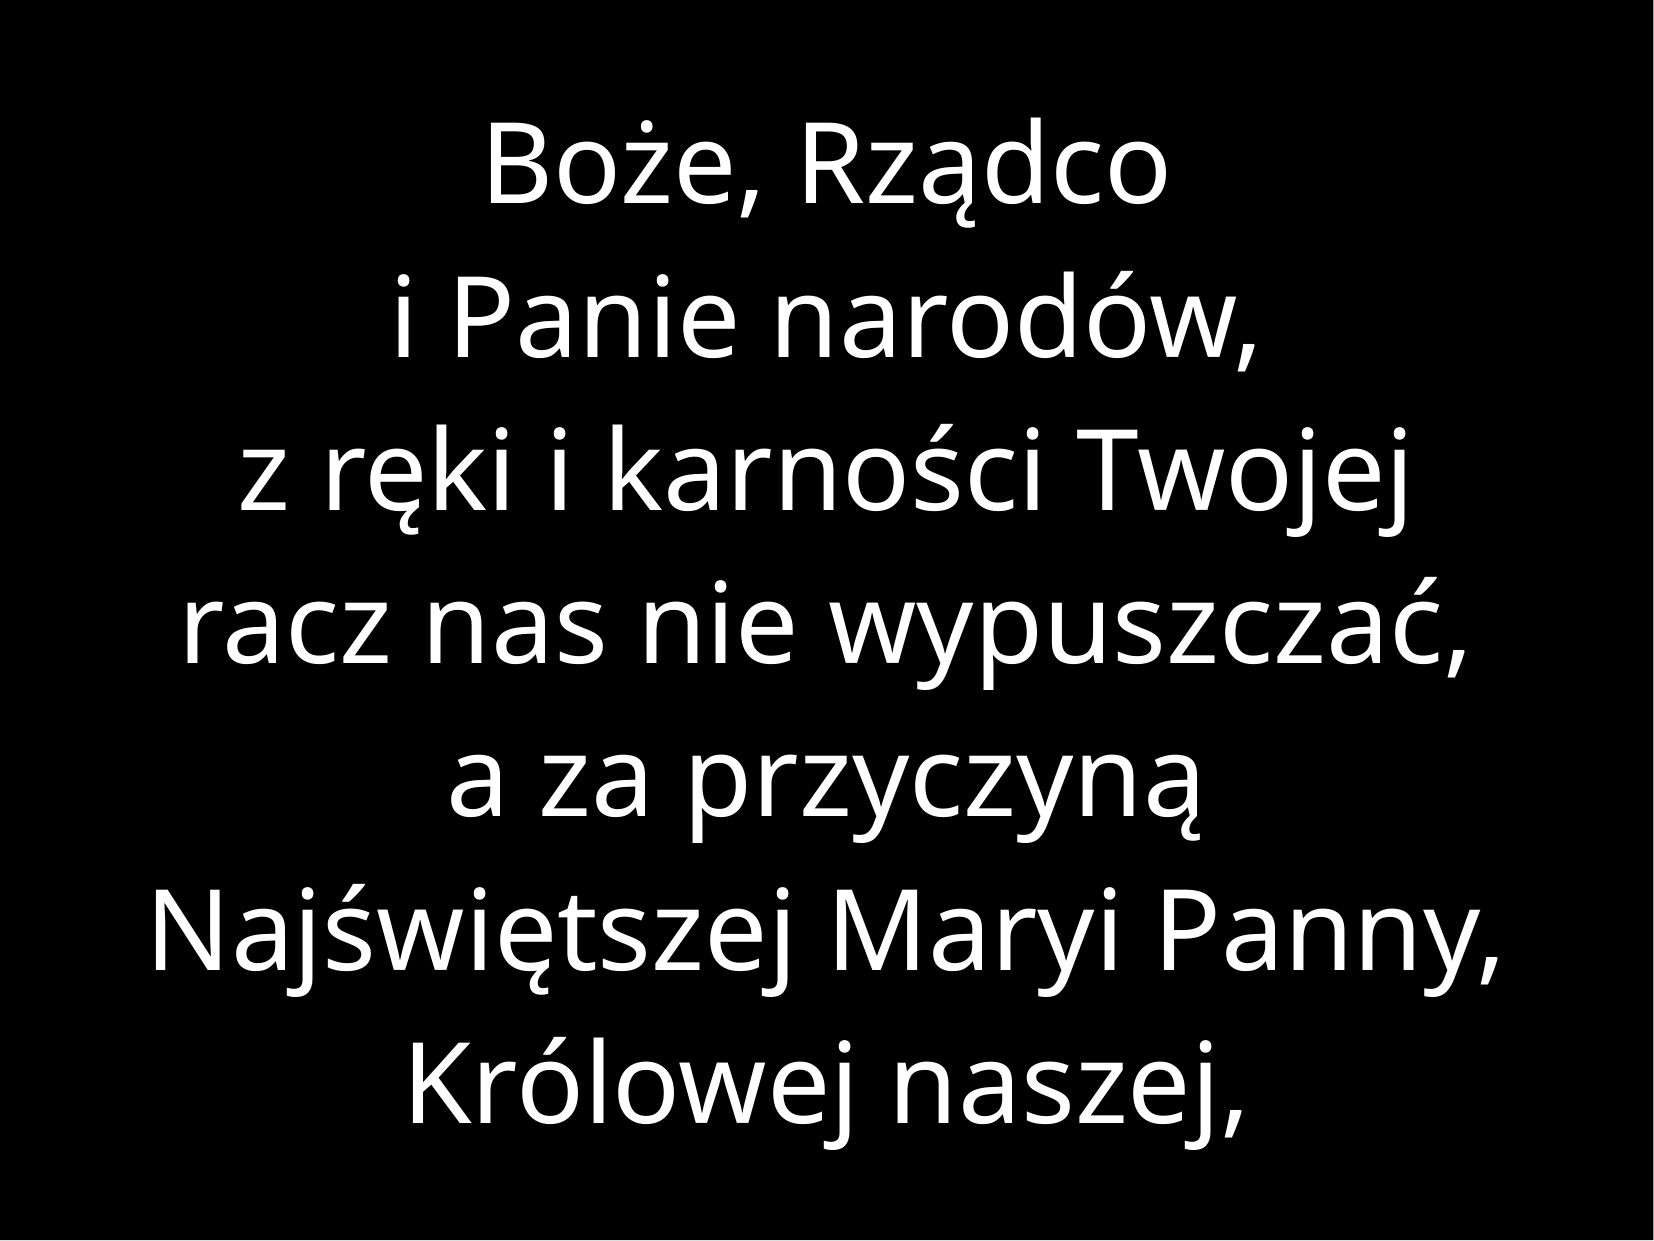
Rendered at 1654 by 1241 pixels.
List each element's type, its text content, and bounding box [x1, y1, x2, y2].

title Boże, Rządco i Panie narodów, z ręki i karności Twojej racz nas nie wypuszczać, a za przyczyną Najświętszej Maryi Panny, Królowej naszej, [0, 0, 1654, 1241]
